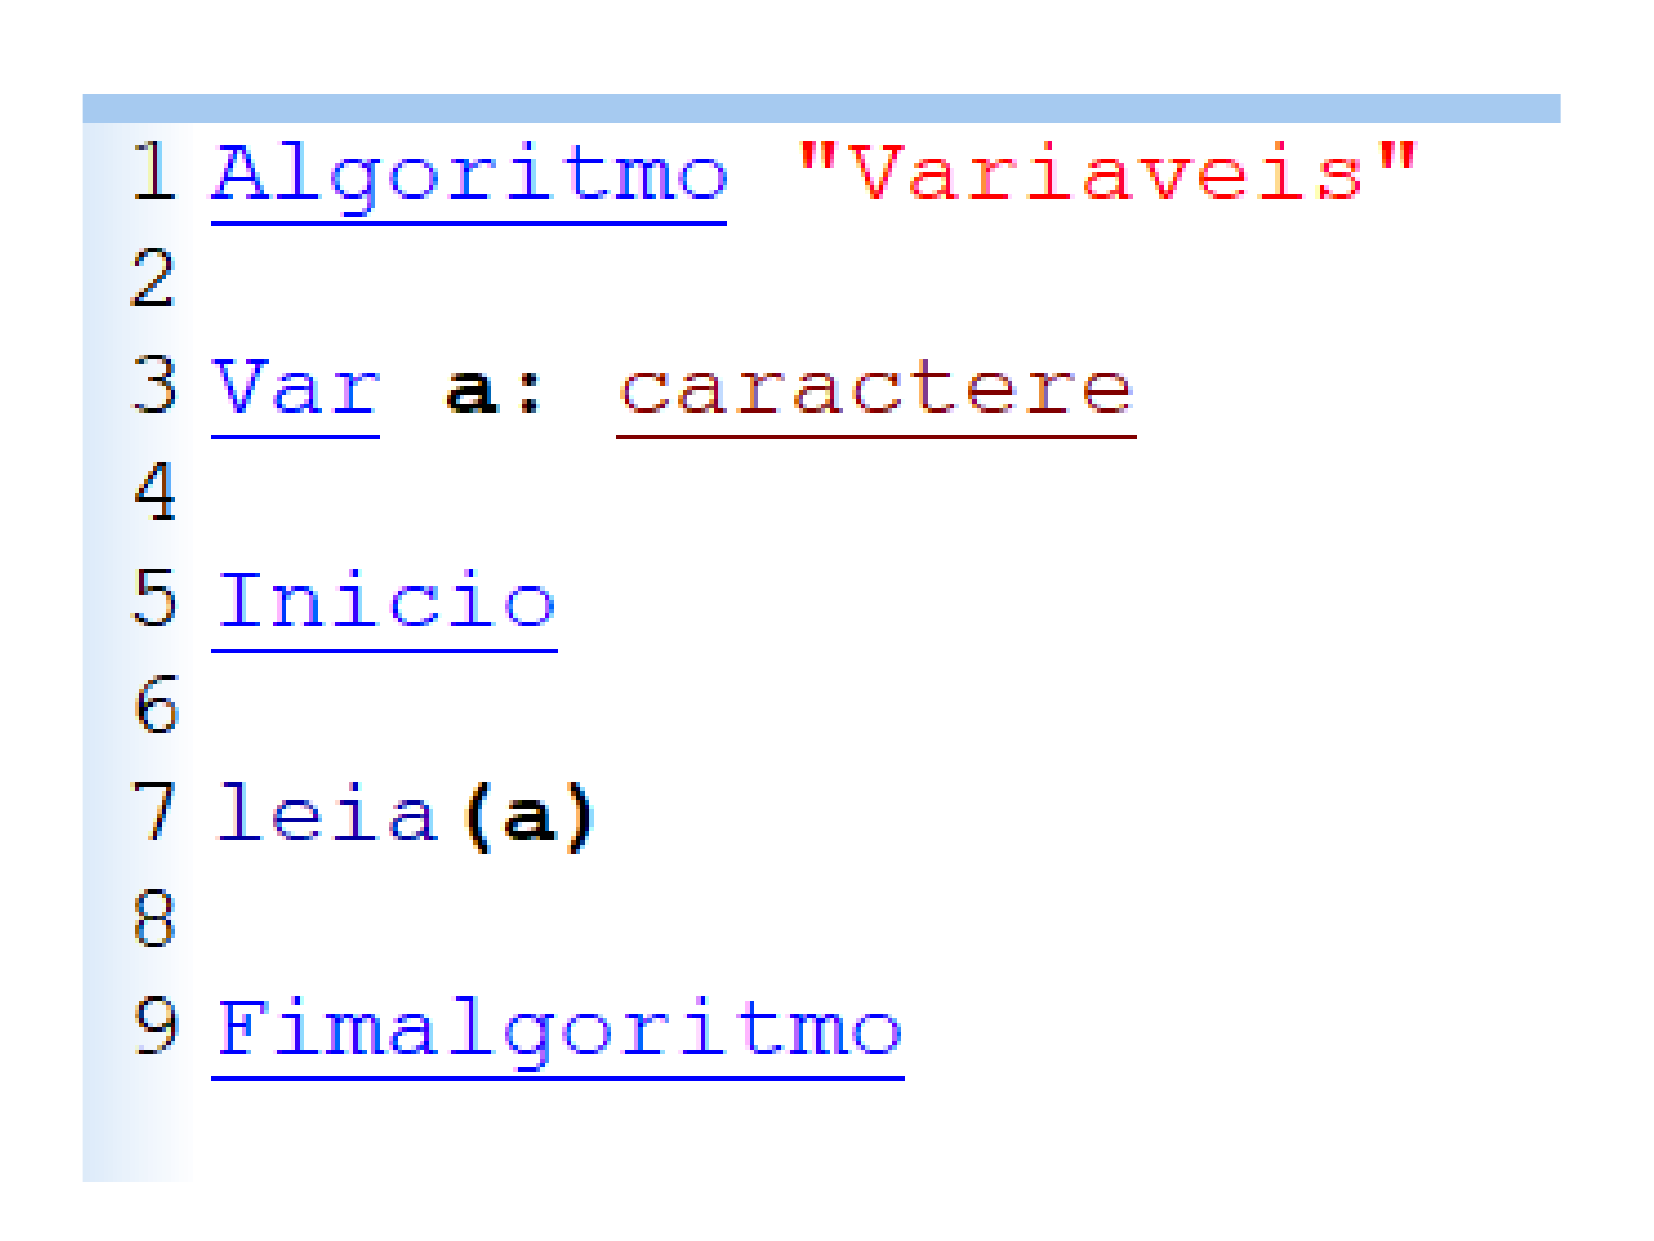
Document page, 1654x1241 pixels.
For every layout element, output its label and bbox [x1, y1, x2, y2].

picture [82, 94, 1561, 1182]
